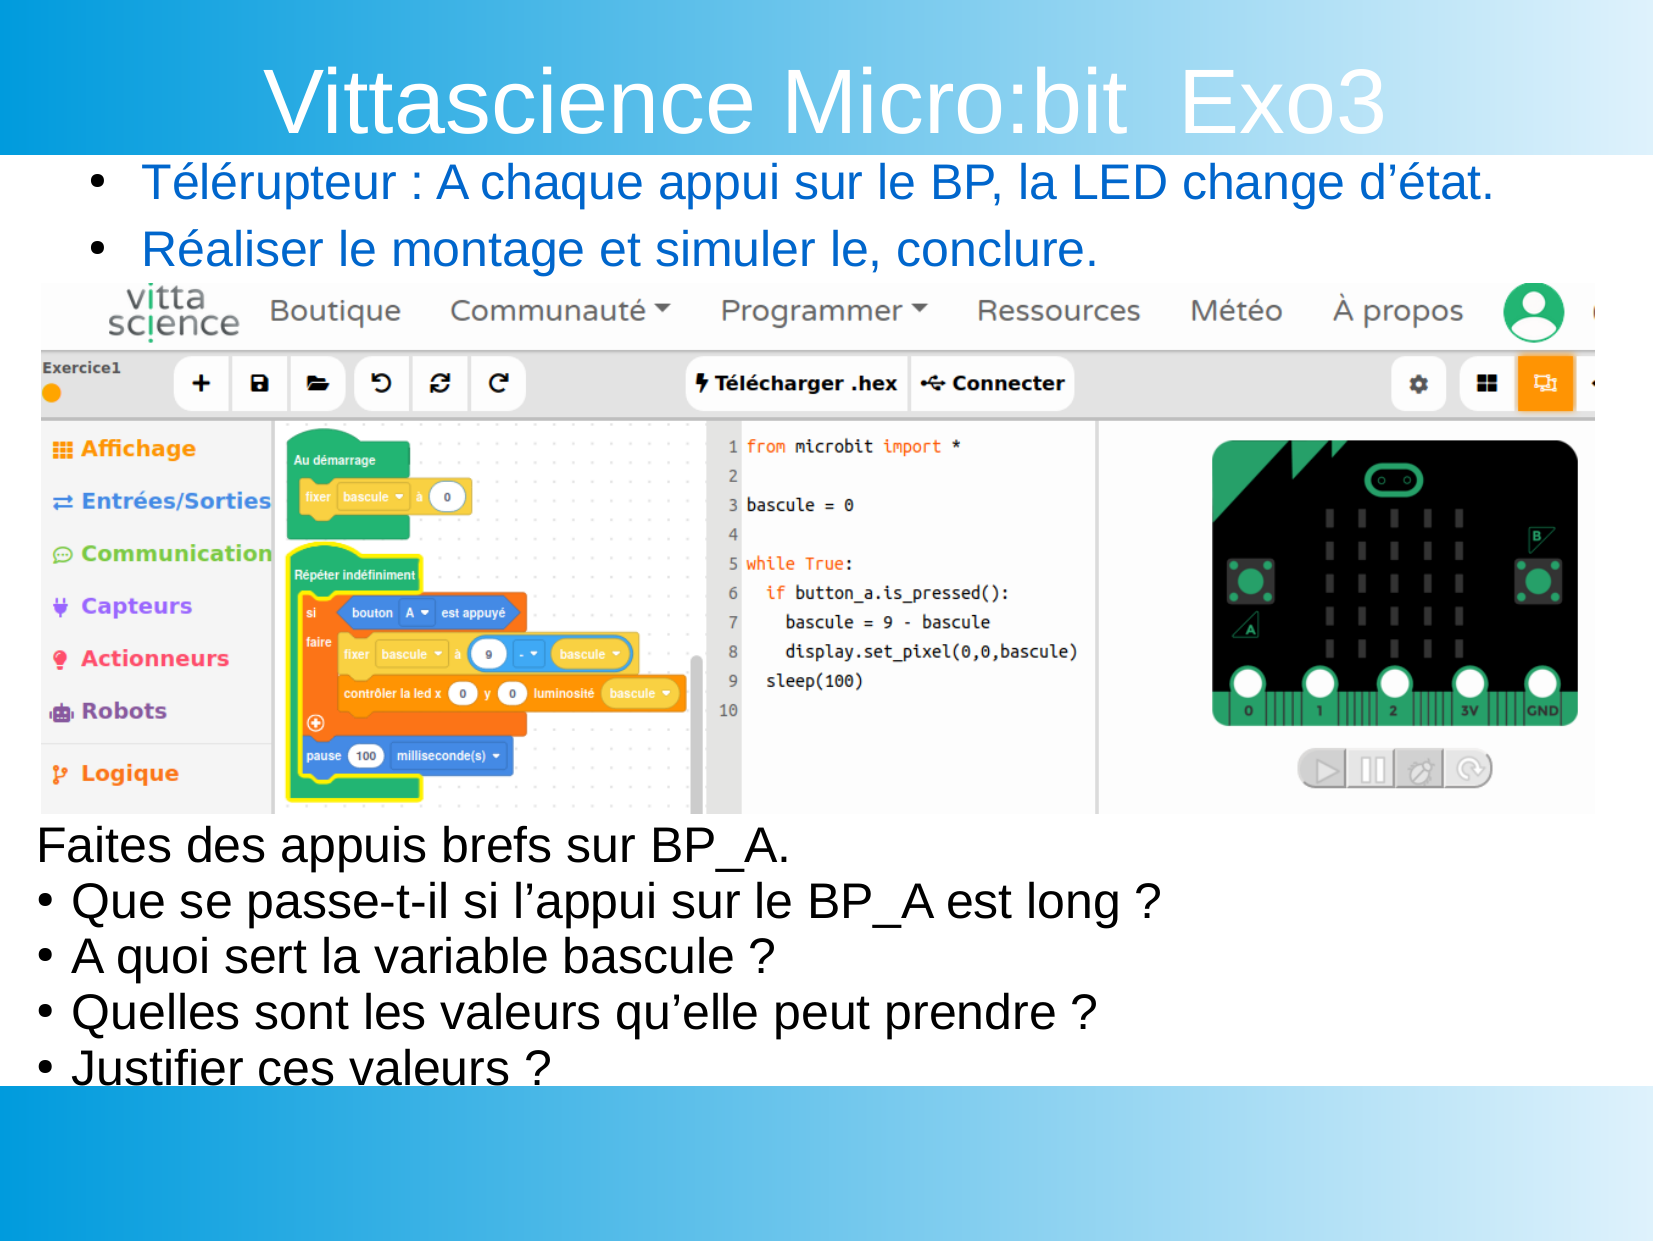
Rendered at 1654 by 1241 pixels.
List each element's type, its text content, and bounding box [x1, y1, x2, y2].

text_box Faites des appuis brefs sur BP_A. Que se passe-t-il si l’appui sur le BP_A est long ? A quoi sert la variable bascule ? Quelles sont les valeurs qu’elle peut prendre ? Justifier ces valeurs ? [21, 809, 1593, 1104]
list Télérupteur : A chaque appui sur le BP, la LED change d’état. Réaliser le montage et simuler le, conclure. [70, 154, 1559, 236]
title Vittascience Micro:bit Exo3 [82, 49, 1571, 155]
picture [41, 283, 1595, 814]
